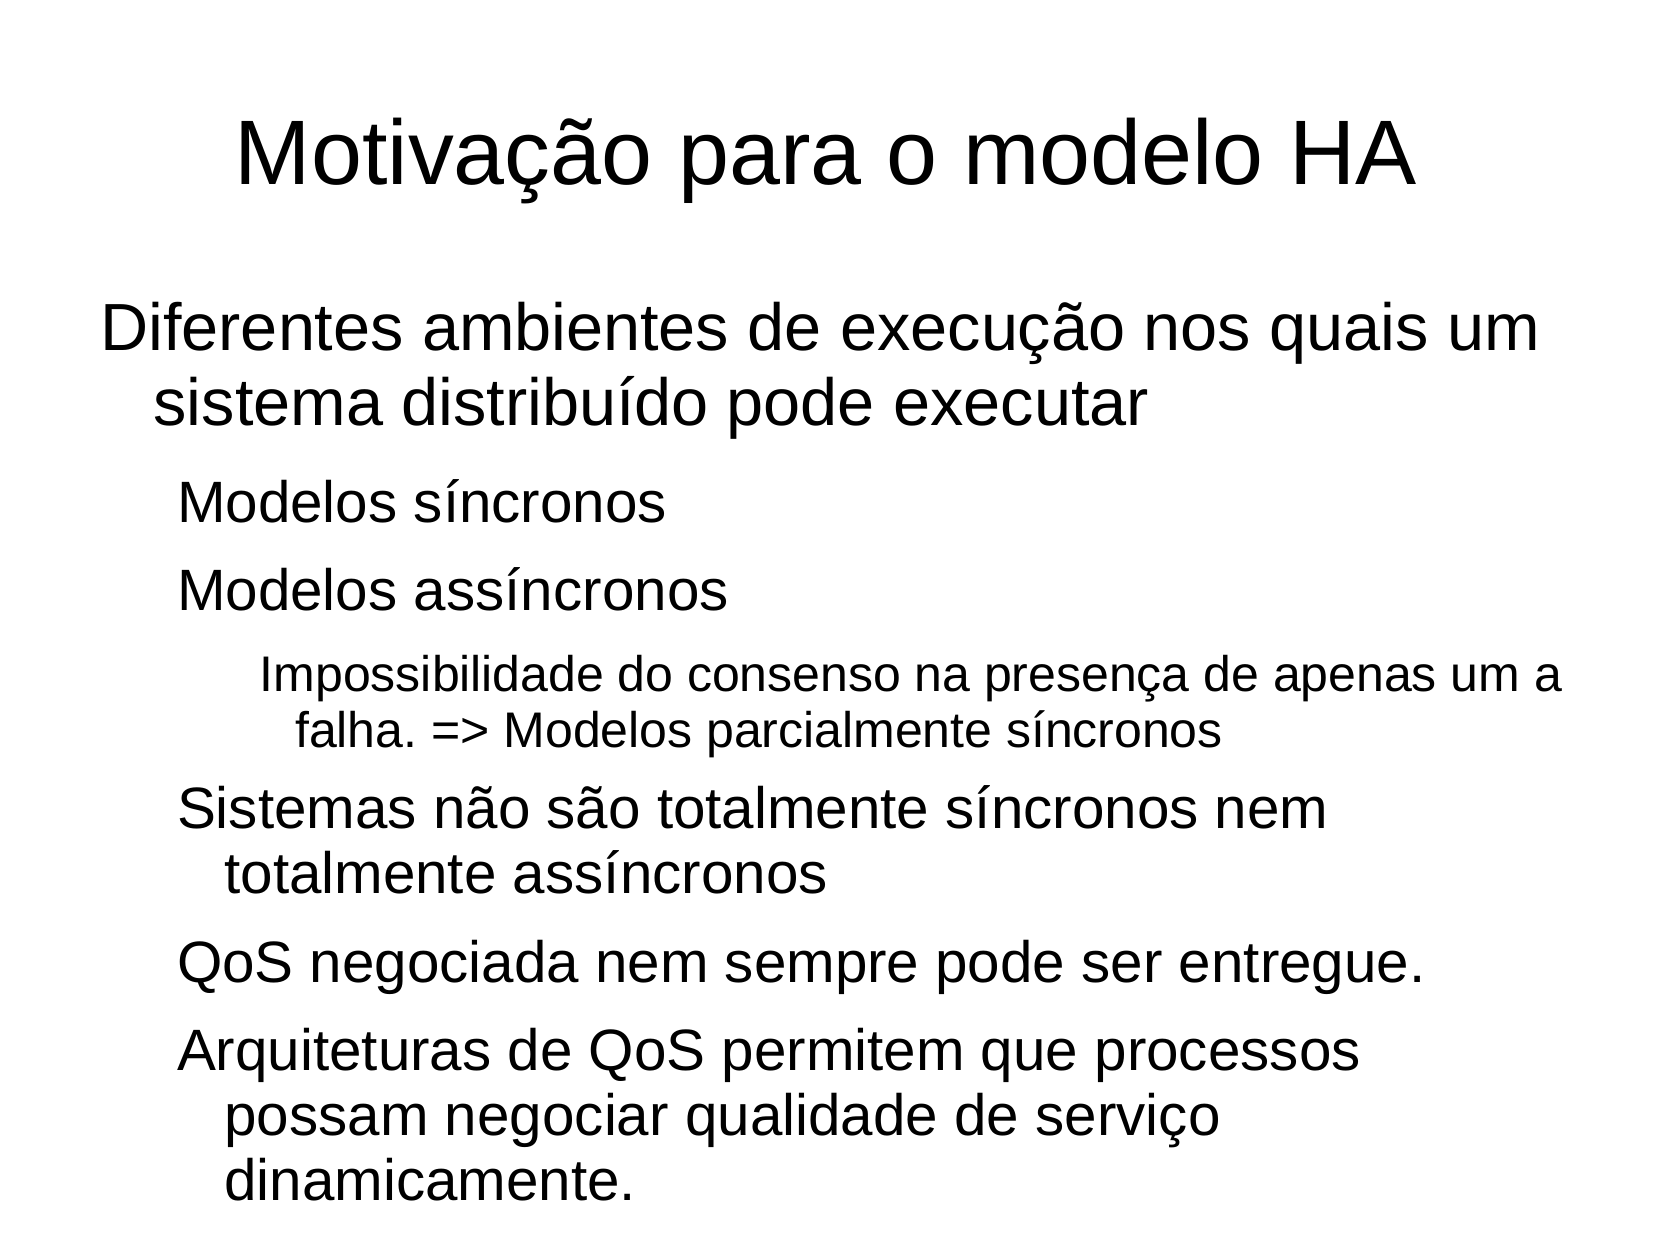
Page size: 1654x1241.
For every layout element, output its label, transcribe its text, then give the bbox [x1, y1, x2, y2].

title Motivação para o modelo HA [82, 56, 1571, 250]
list Diferentes ambientes de execução nos quais um sistema distribuído pode executar Modelos síncronos Modelos assíncronos Impossibilidade do consenso na presença de apenas um a falha. => Modelos parcialmente síncronos Sistemas não são totalmente síncronos nem totalmente assíncronos QoS negociada nem sempre pode ser entregue. Arquiteturas de QoS permitem que processos possam negociar qualidade de serviço dinamicamente. [82, 290, 1571, 1214]
